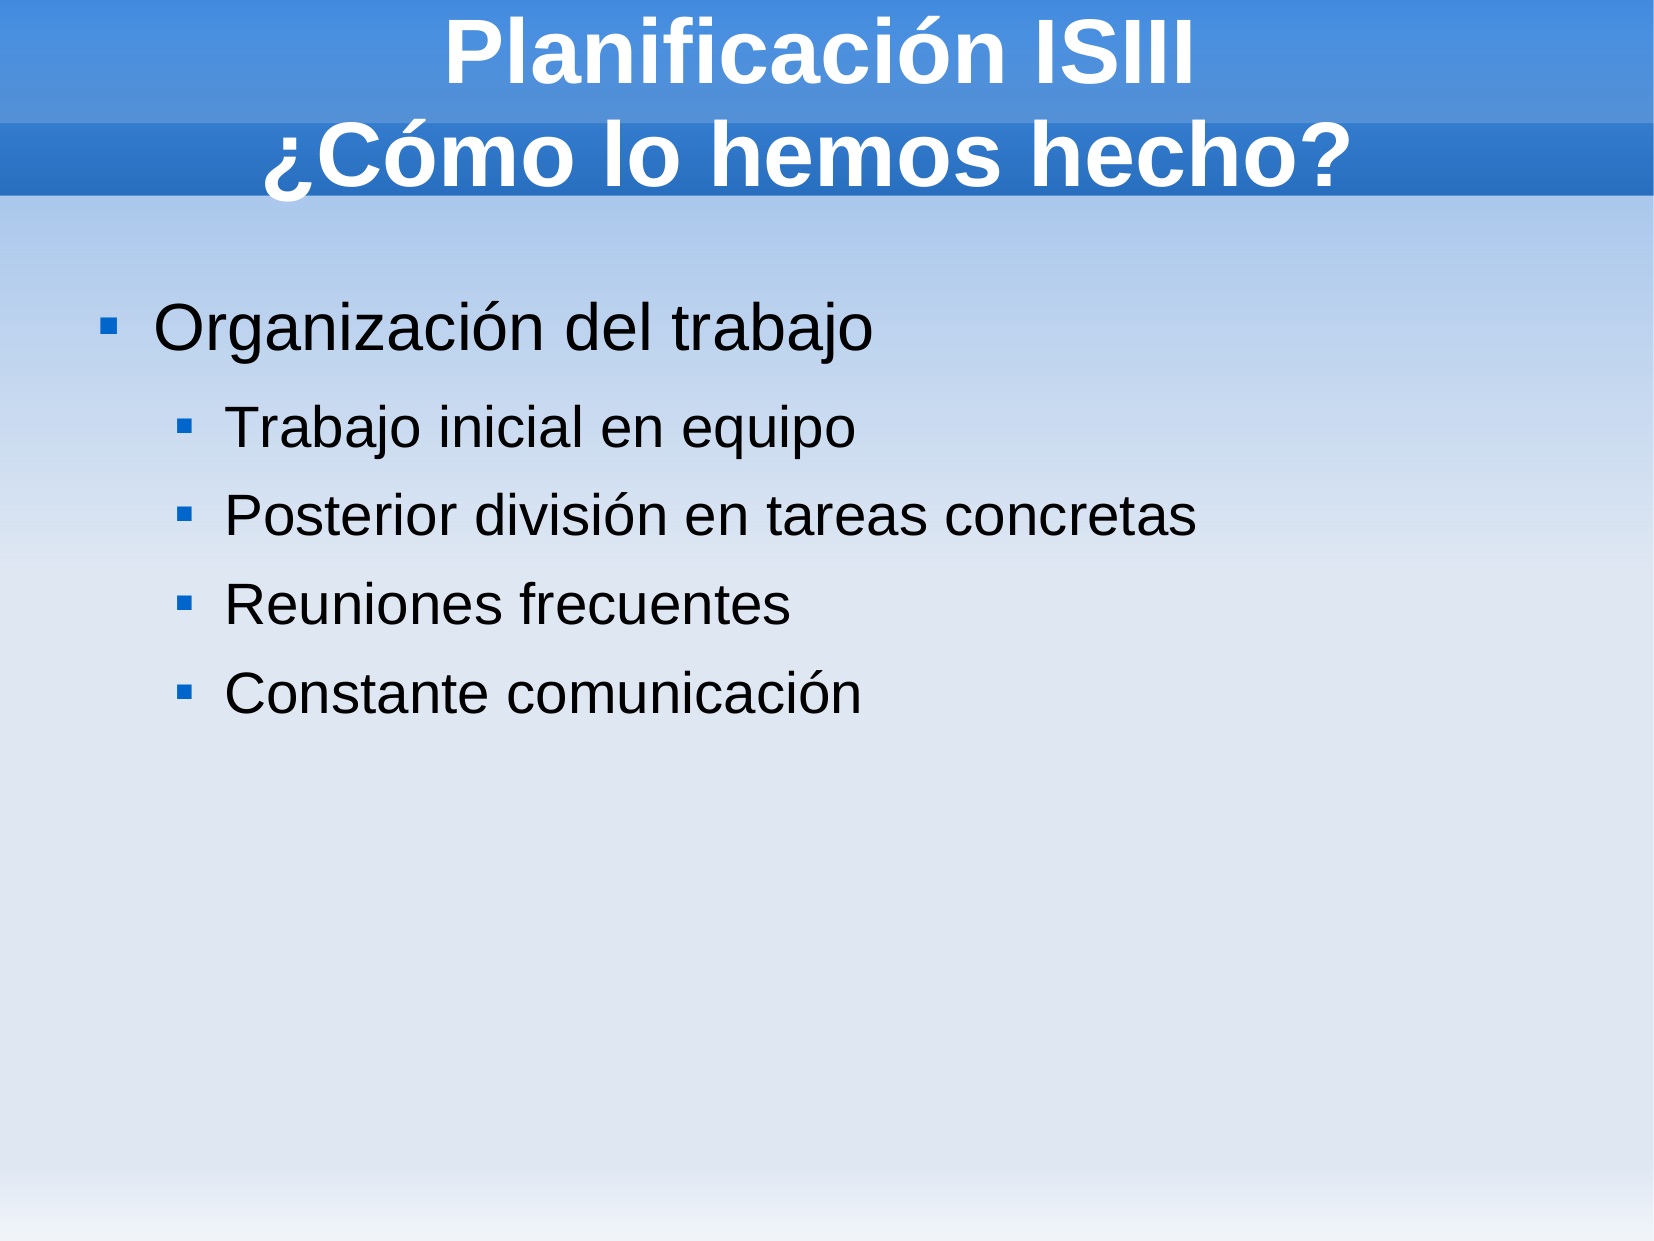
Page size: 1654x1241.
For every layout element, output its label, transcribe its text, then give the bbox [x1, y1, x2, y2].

picture [0, 0, 1654, 1241]
title Planificación ISIII ¿Cómo lo hemos hecho? [76, 1, 1565, 207]
list Organización del trabajo Trabajo inicial en equipo Posterior división en tareas concretas Reuniones frecuentes Constante comunicación [82, 290, 1571, 1094]
